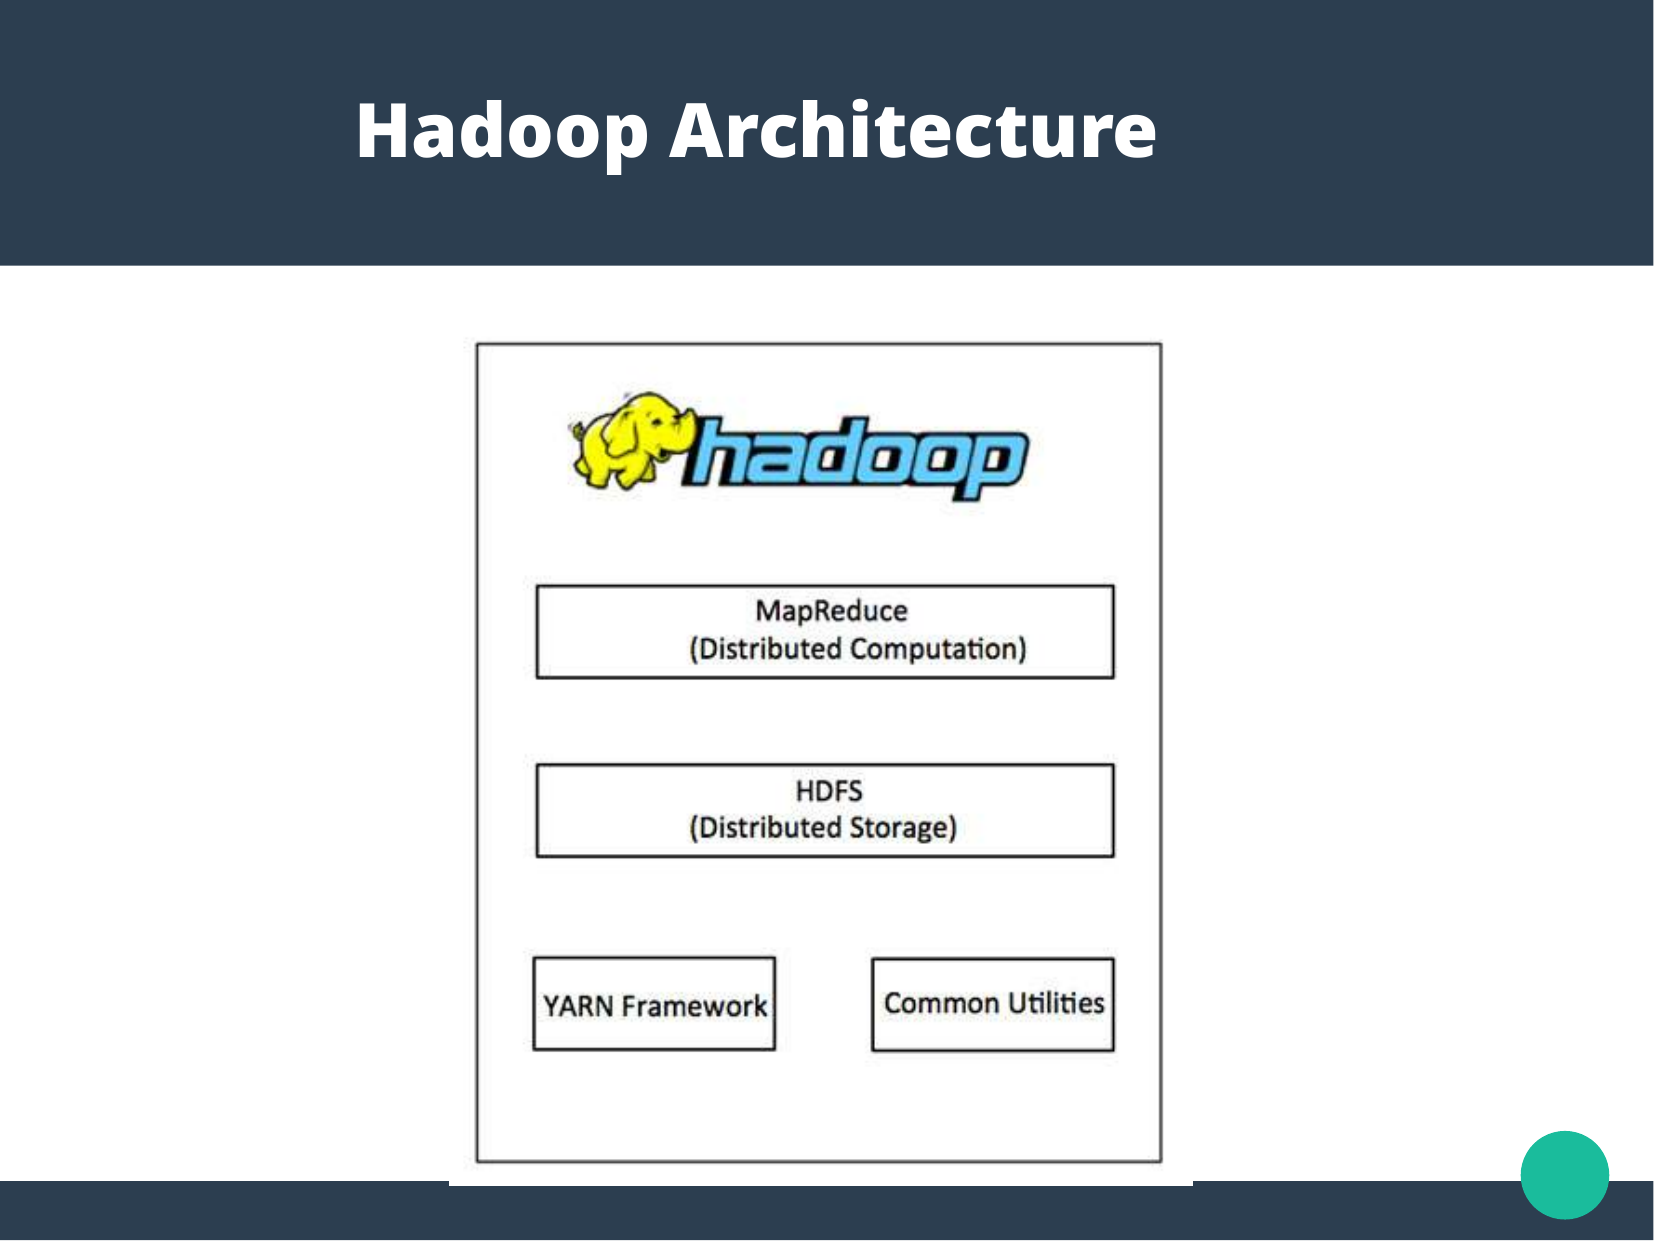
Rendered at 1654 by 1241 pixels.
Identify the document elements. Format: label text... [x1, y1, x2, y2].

picture [449, 308, 1193, 1186]
title Hadoop Architecture [59, 49, 1595, 207]
